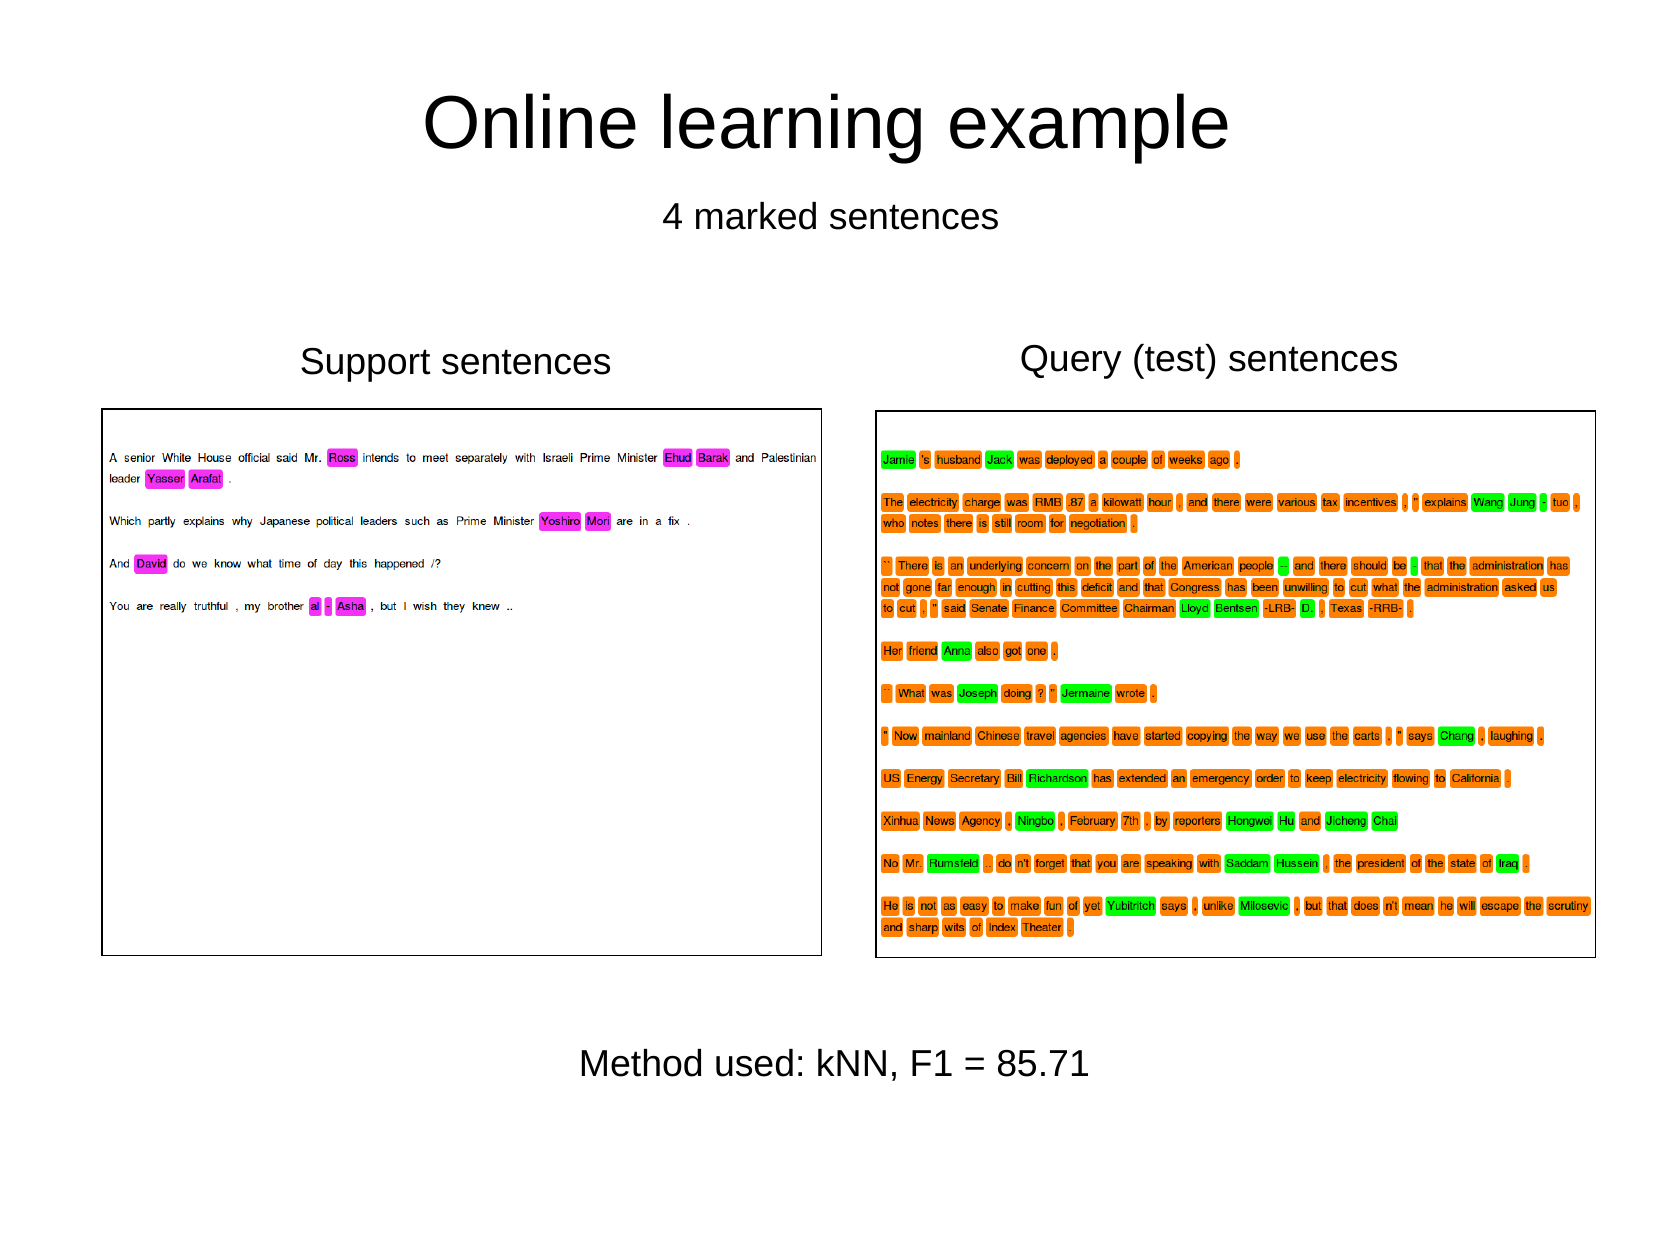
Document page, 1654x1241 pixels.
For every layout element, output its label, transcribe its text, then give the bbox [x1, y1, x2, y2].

text_box Query (test) sentences [1005, 330, 1471, 391]
title Online learning example [82, 49, 1571, 196]
picture [875, 410, 1596, 958]
text_box Method used: kNN, F1 = 85.71 [564, 1035, 1111, 1134]
text_box 4 marked sentences [647, 187, 1021, 245]
text_box Support sentences [285, 333, 631, 391]
picture [101, 408, 822, 956]
